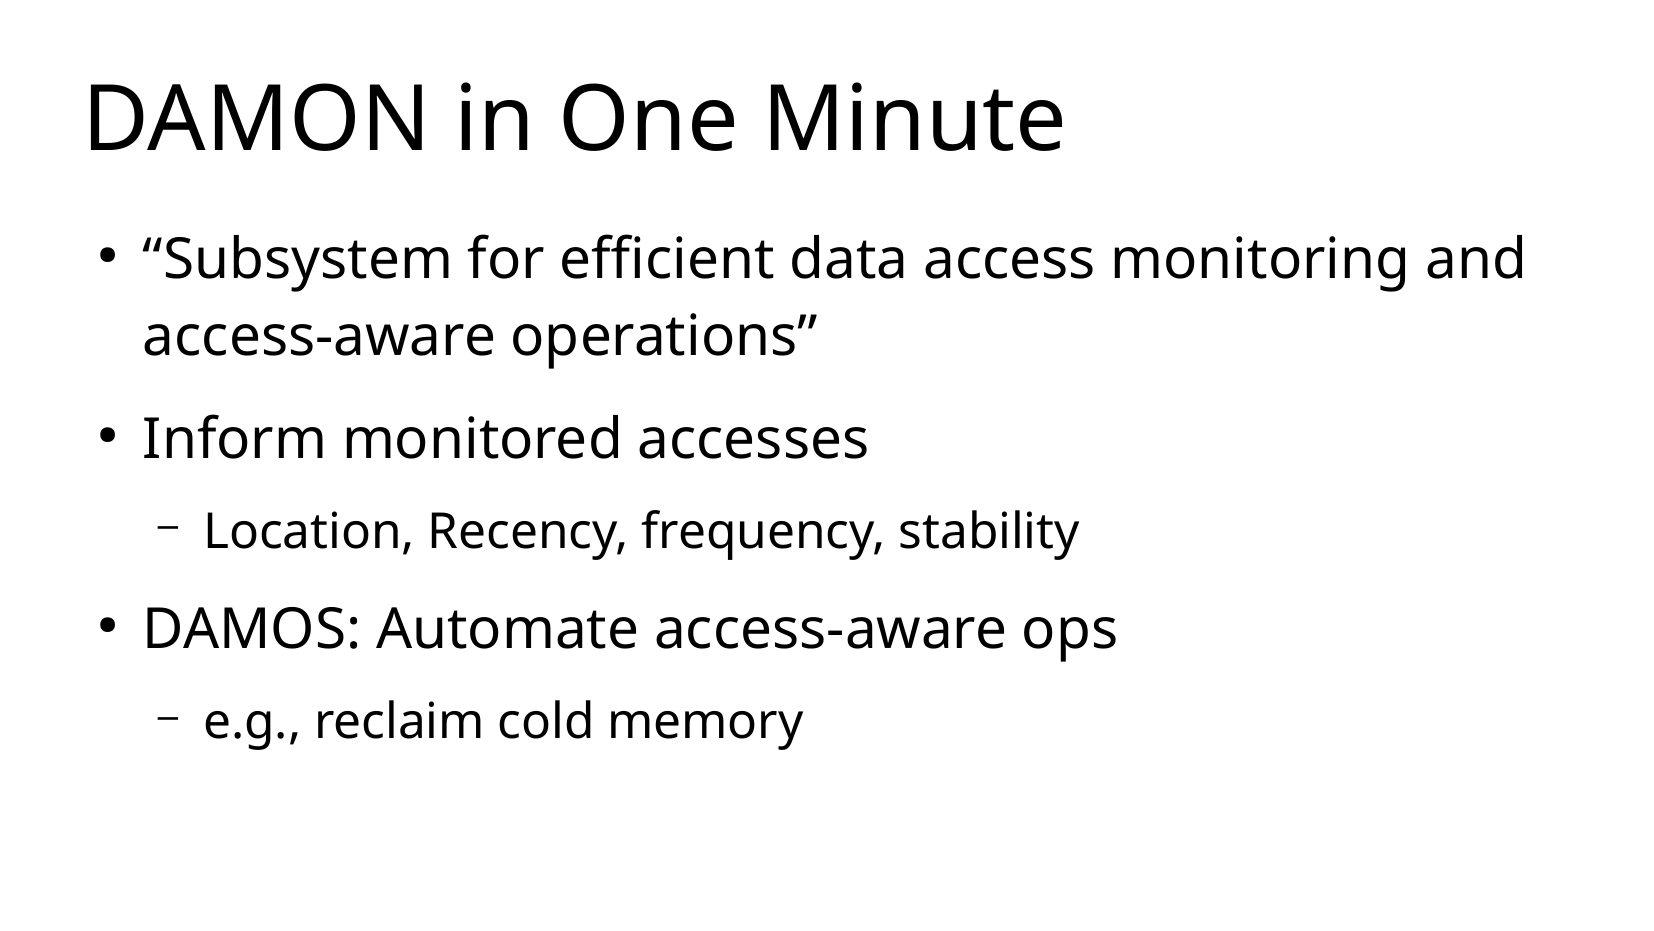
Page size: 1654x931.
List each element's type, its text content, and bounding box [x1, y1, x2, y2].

list “Subsystem for efficient data access monitoring and access-aware operations” Inform monitored accesses Location, Recency, frequency, stability DAMOS: Automate access-aware ops e.g., reclaim cold memory [82, 217, 1571, 758]
title DAMON in One Minute [82, 37, 1571, 193]
